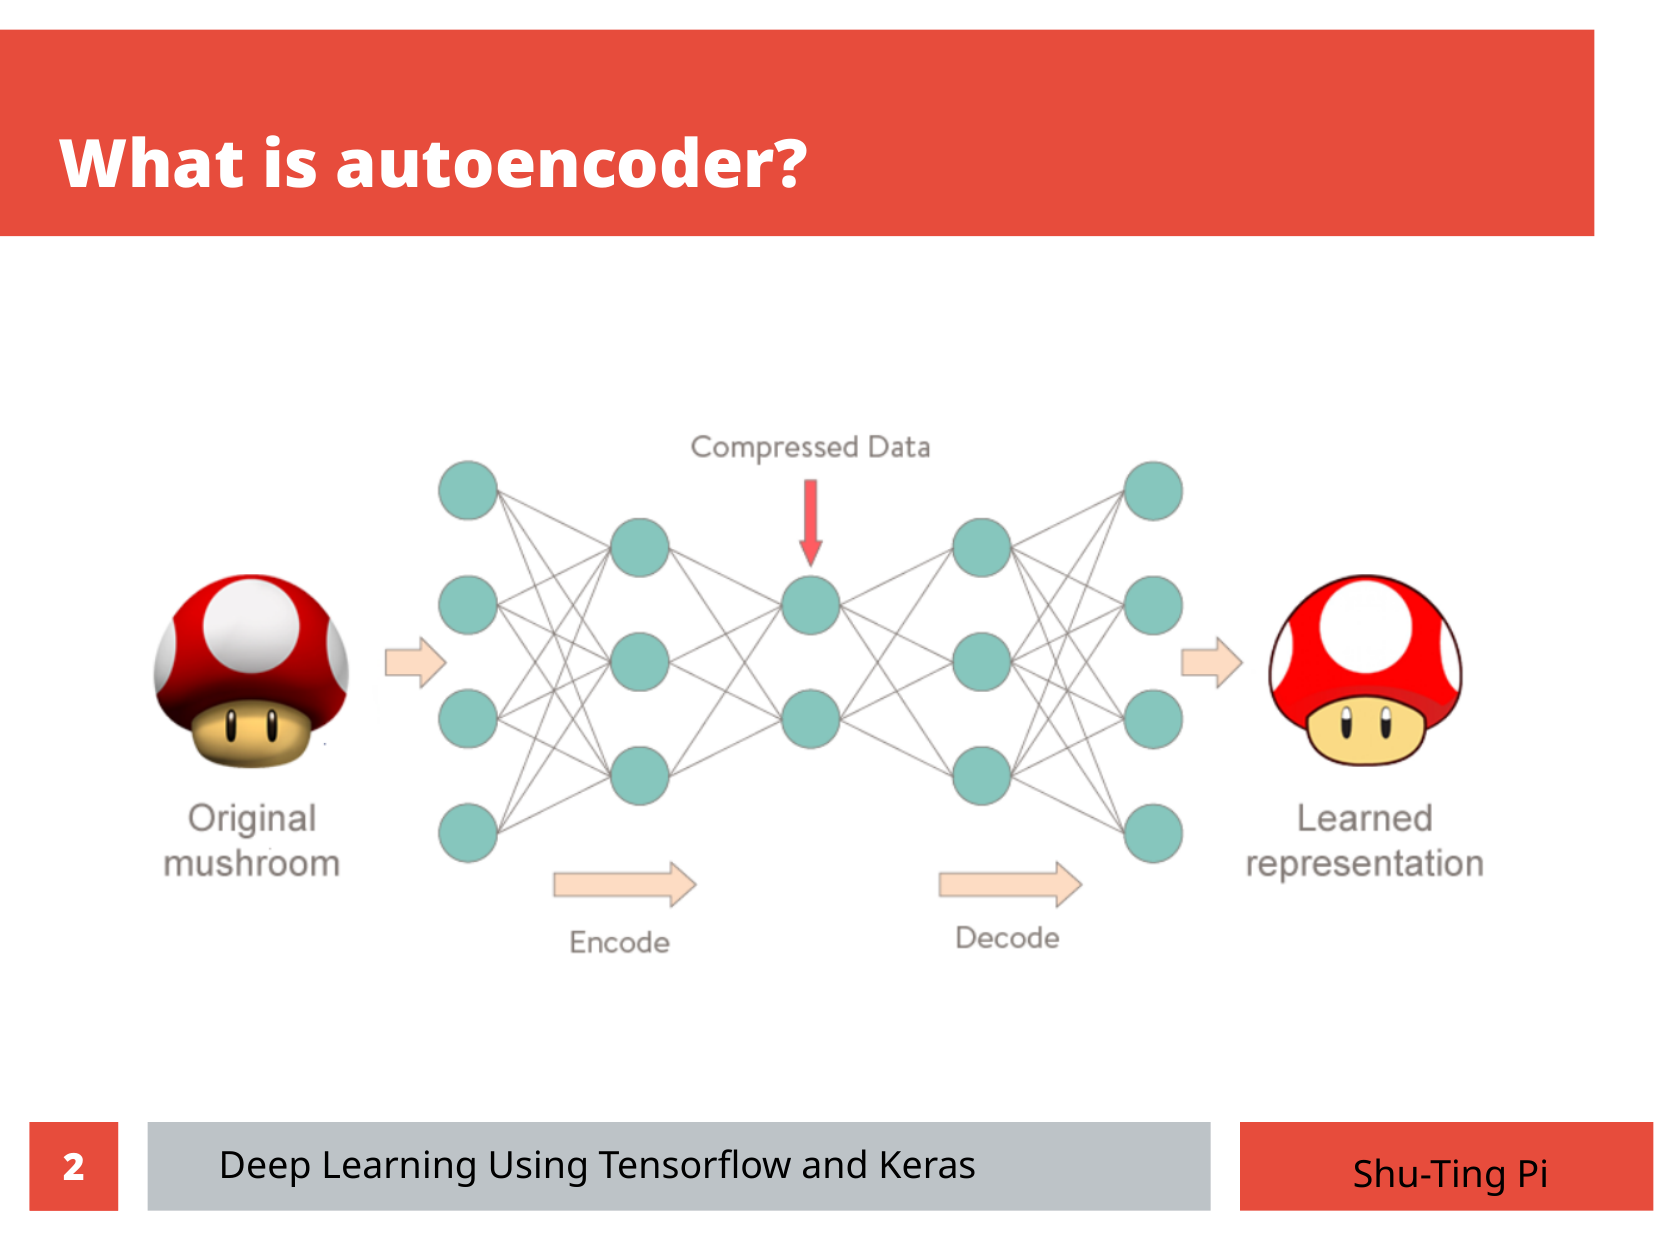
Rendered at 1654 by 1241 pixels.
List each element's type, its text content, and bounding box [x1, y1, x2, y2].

text_box Shu-Ting Pi [1338, 1140, 1573, 1203]
title What is autoencoder? [59, 59, 1595, 207]
text_box Deep Learning Using Tensorflow and Keras [204, 1130, 1212, 1217]
picture [84, 324, 1572, 1052]
